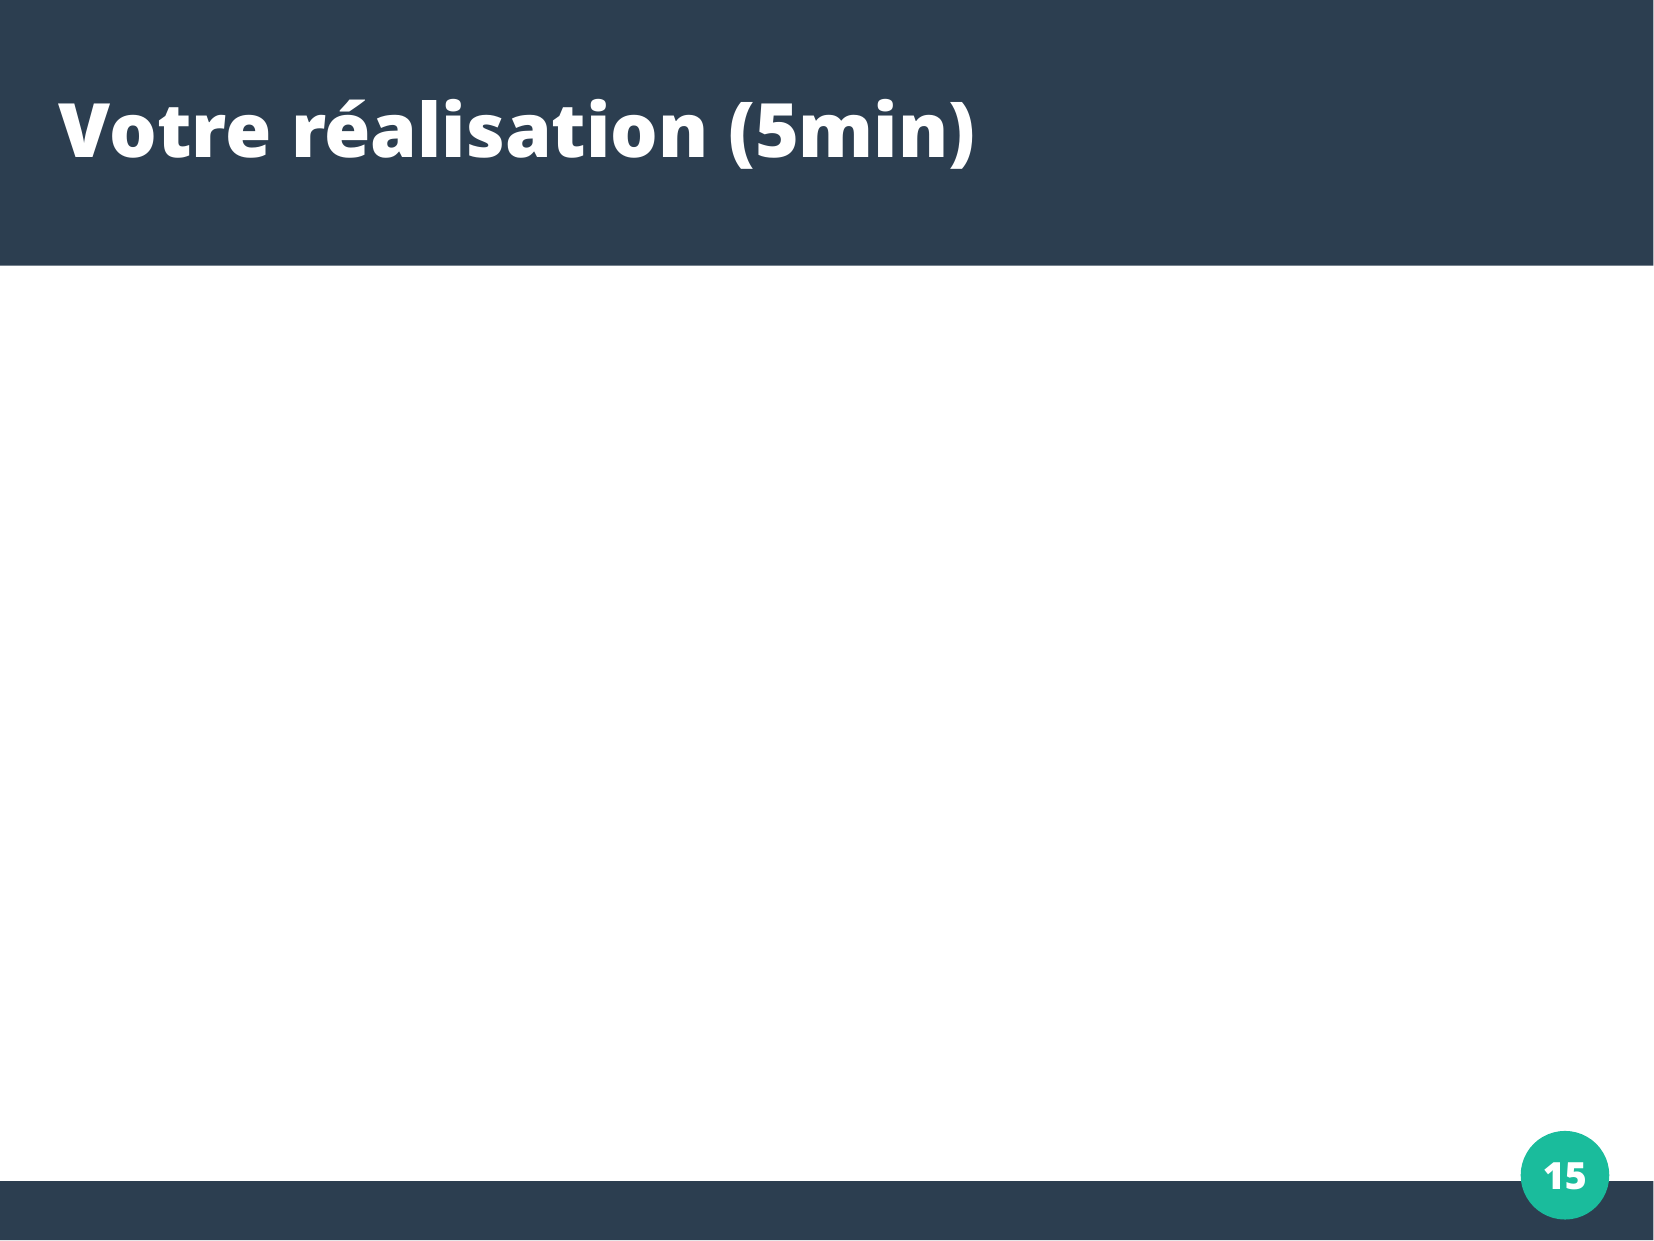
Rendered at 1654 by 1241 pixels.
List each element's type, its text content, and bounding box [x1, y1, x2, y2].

title Votre réalisation (5min) [59, 49, 1595, 207]
